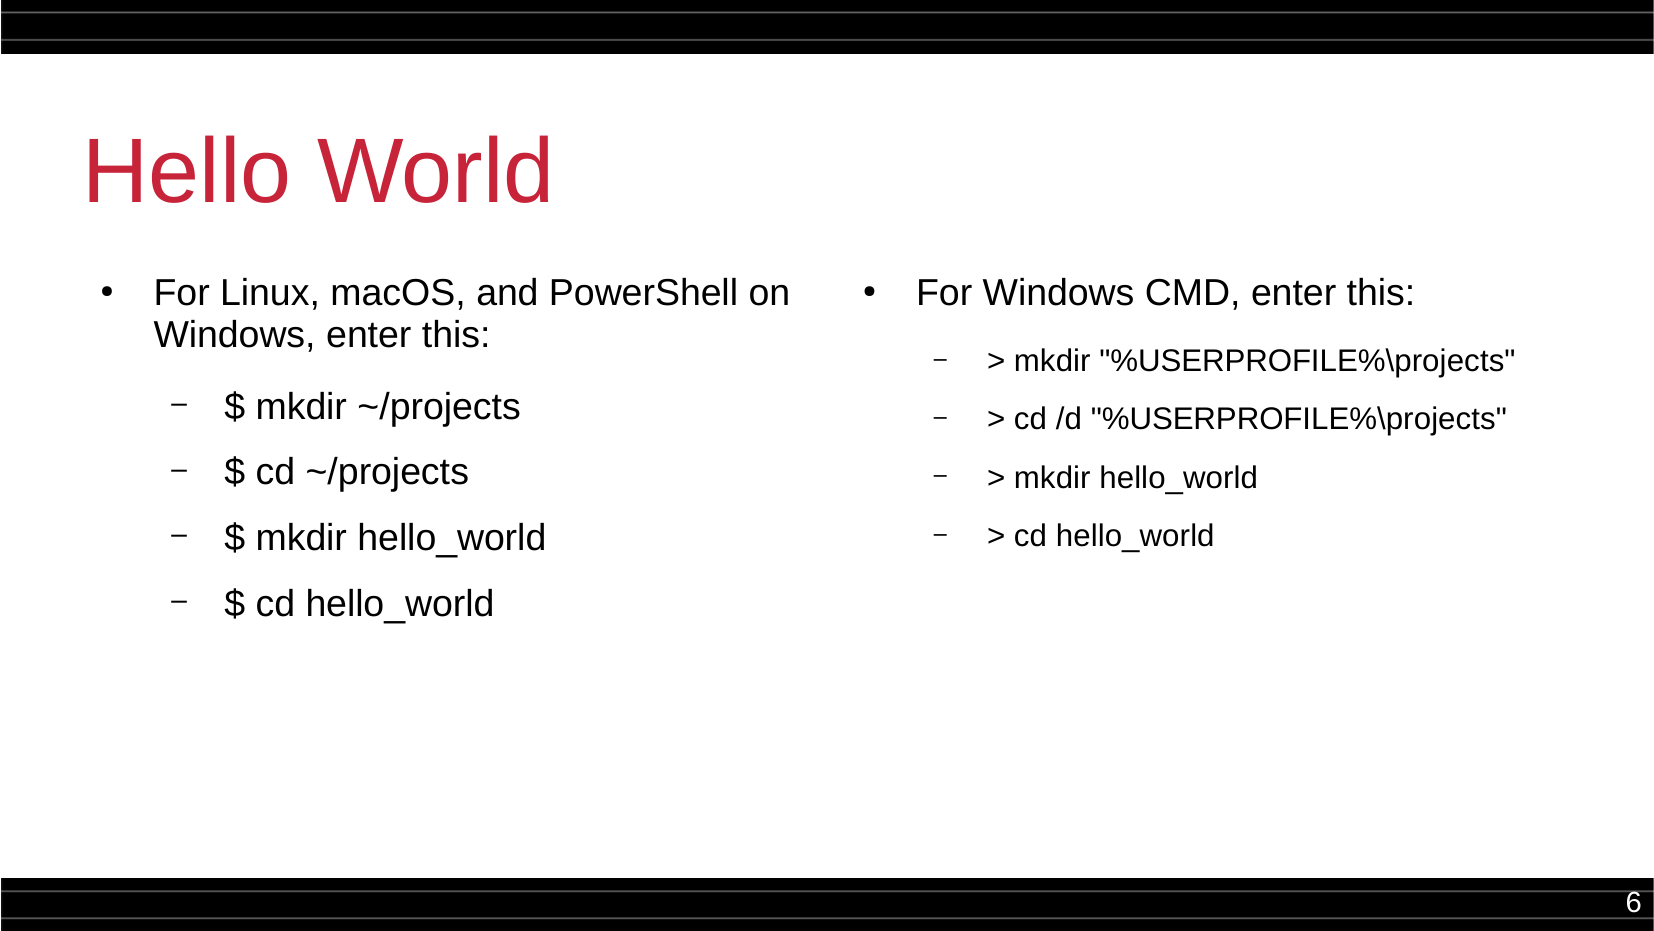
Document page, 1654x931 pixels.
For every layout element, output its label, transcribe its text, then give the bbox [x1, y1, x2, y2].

title Hello World [82, 92, 1571, 249]
picture [1, 0, 1654, 54]
list For Linux, macOS, and PowerShell on Windows, enter this: $ mkdir ~/projects $ cd ~/projects $ mkdir hello_world $ cd hello_world [82, 271, 809, 758]
picture [1, 878, 1654, 931]
list For Windows CMD, enter this: > mkdir "%USERPROFILE%\projects" > cd /d "%USERPROFILE%\projects" > mkdir hello_world > cd hello_world [845, 271, 1572, 758]
